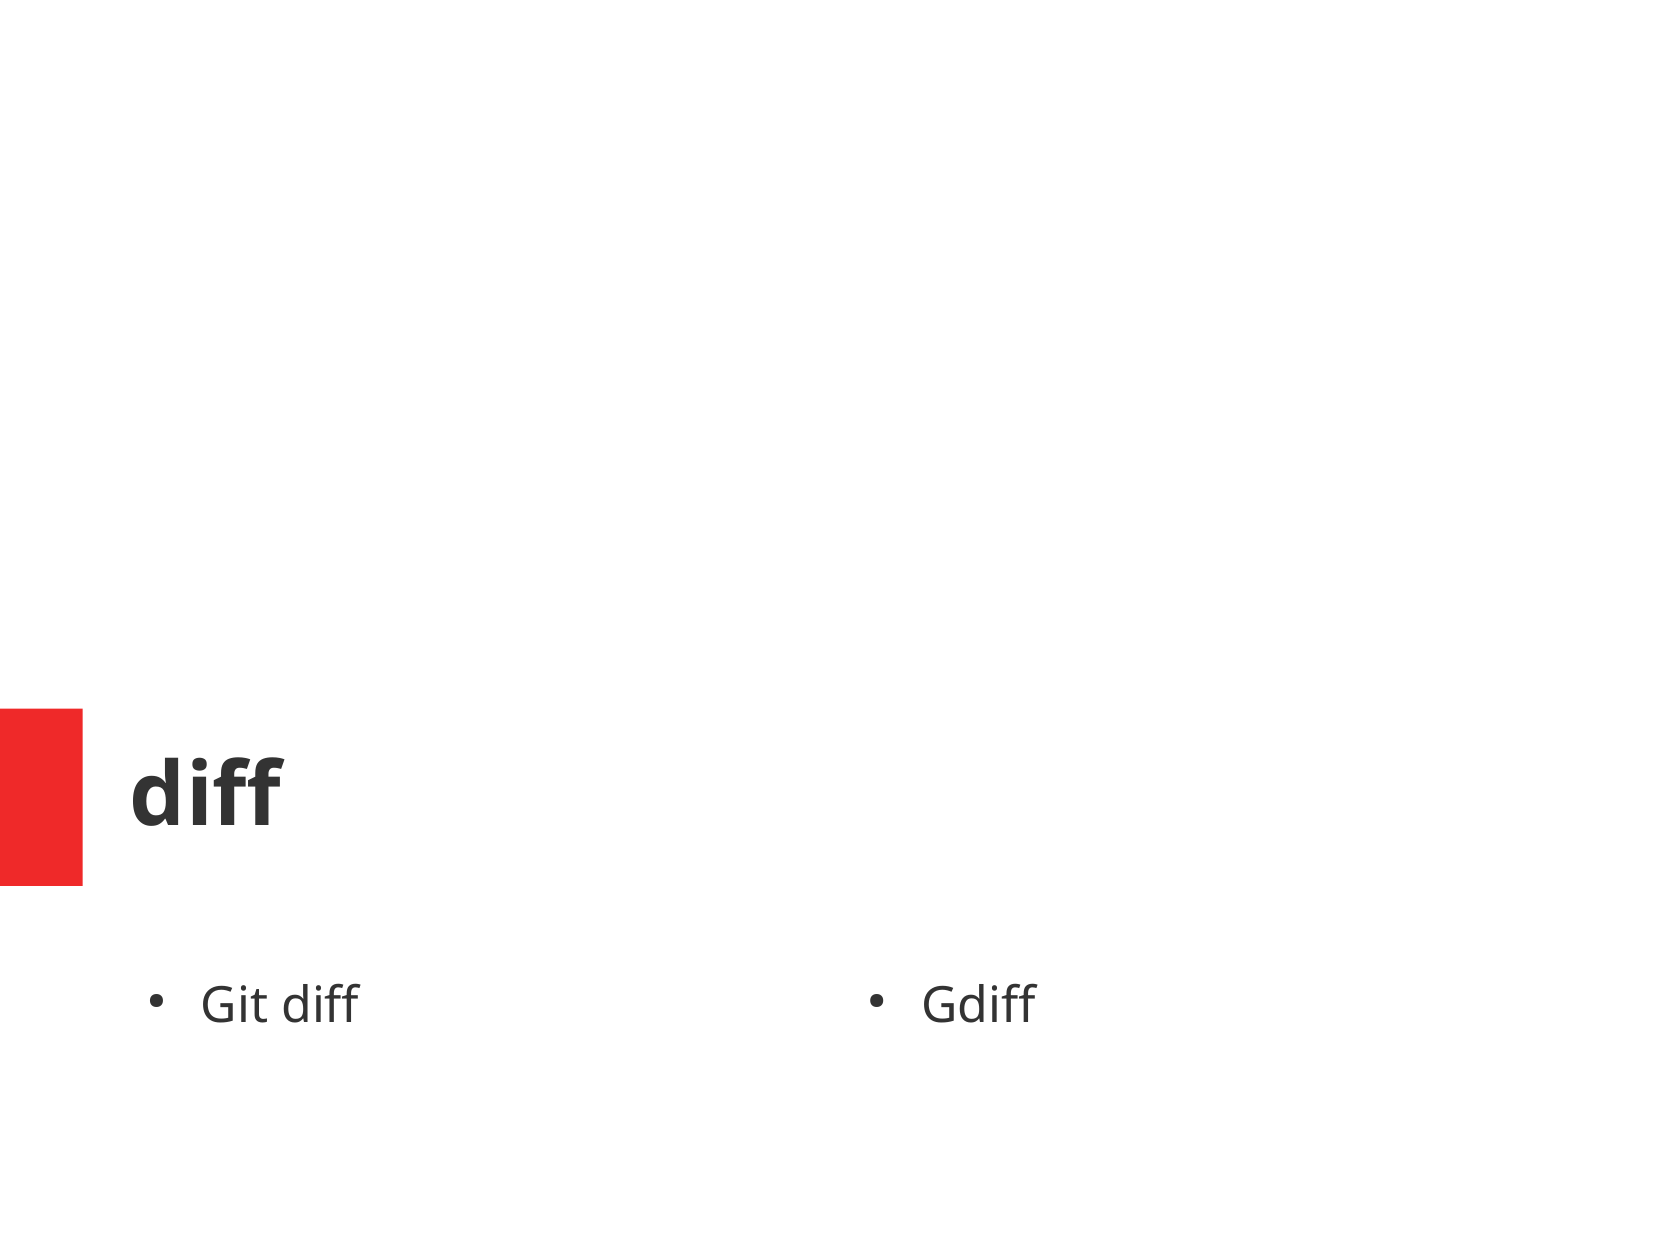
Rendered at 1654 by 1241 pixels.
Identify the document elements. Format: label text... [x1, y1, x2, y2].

list Git diff [129, 968, 816, 1241]
title diff [129, 673, 1536, 910]
list Gdiff [850, 968, 1537, 1241]
